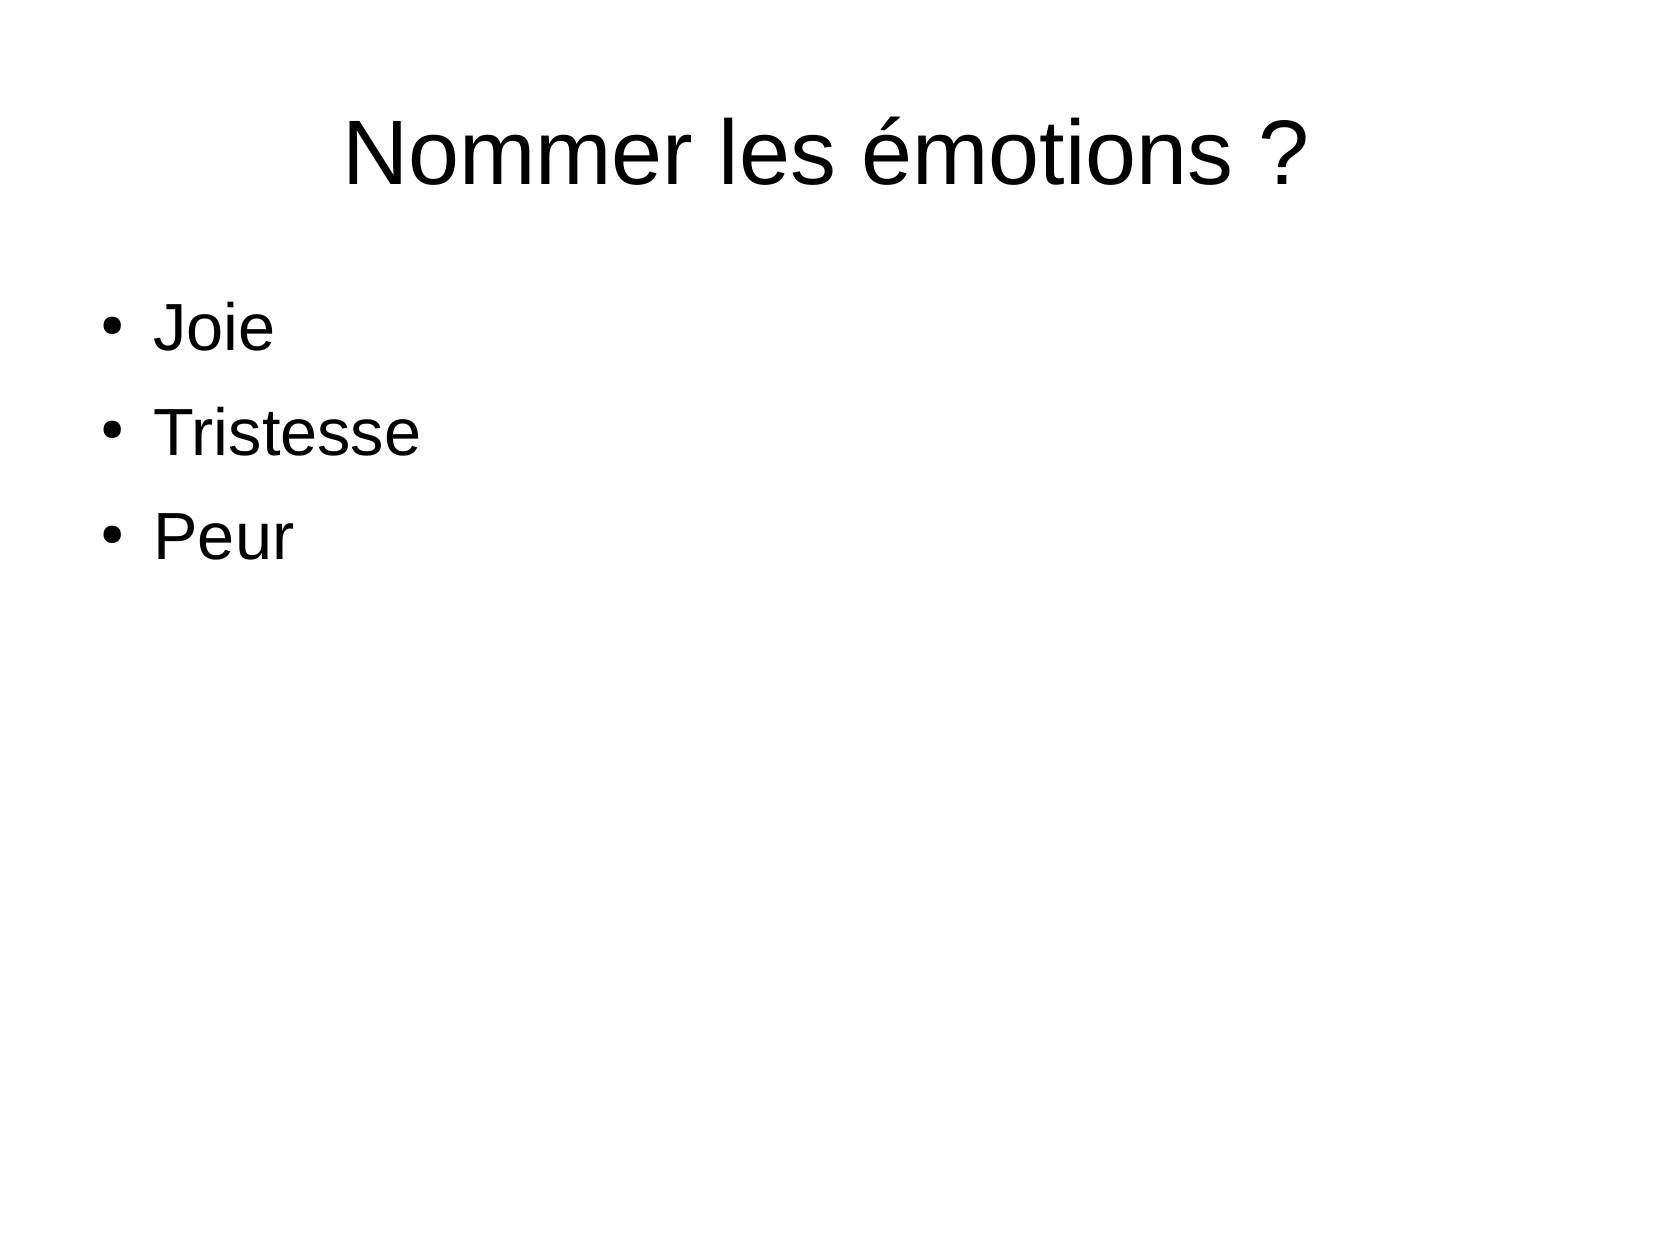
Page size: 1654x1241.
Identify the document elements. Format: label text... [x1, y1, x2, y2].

title Nommer les émotions ? [82, 49, 1571, 257]
list Joie Tristesse Peur [82, 290, 1571, 1010]
